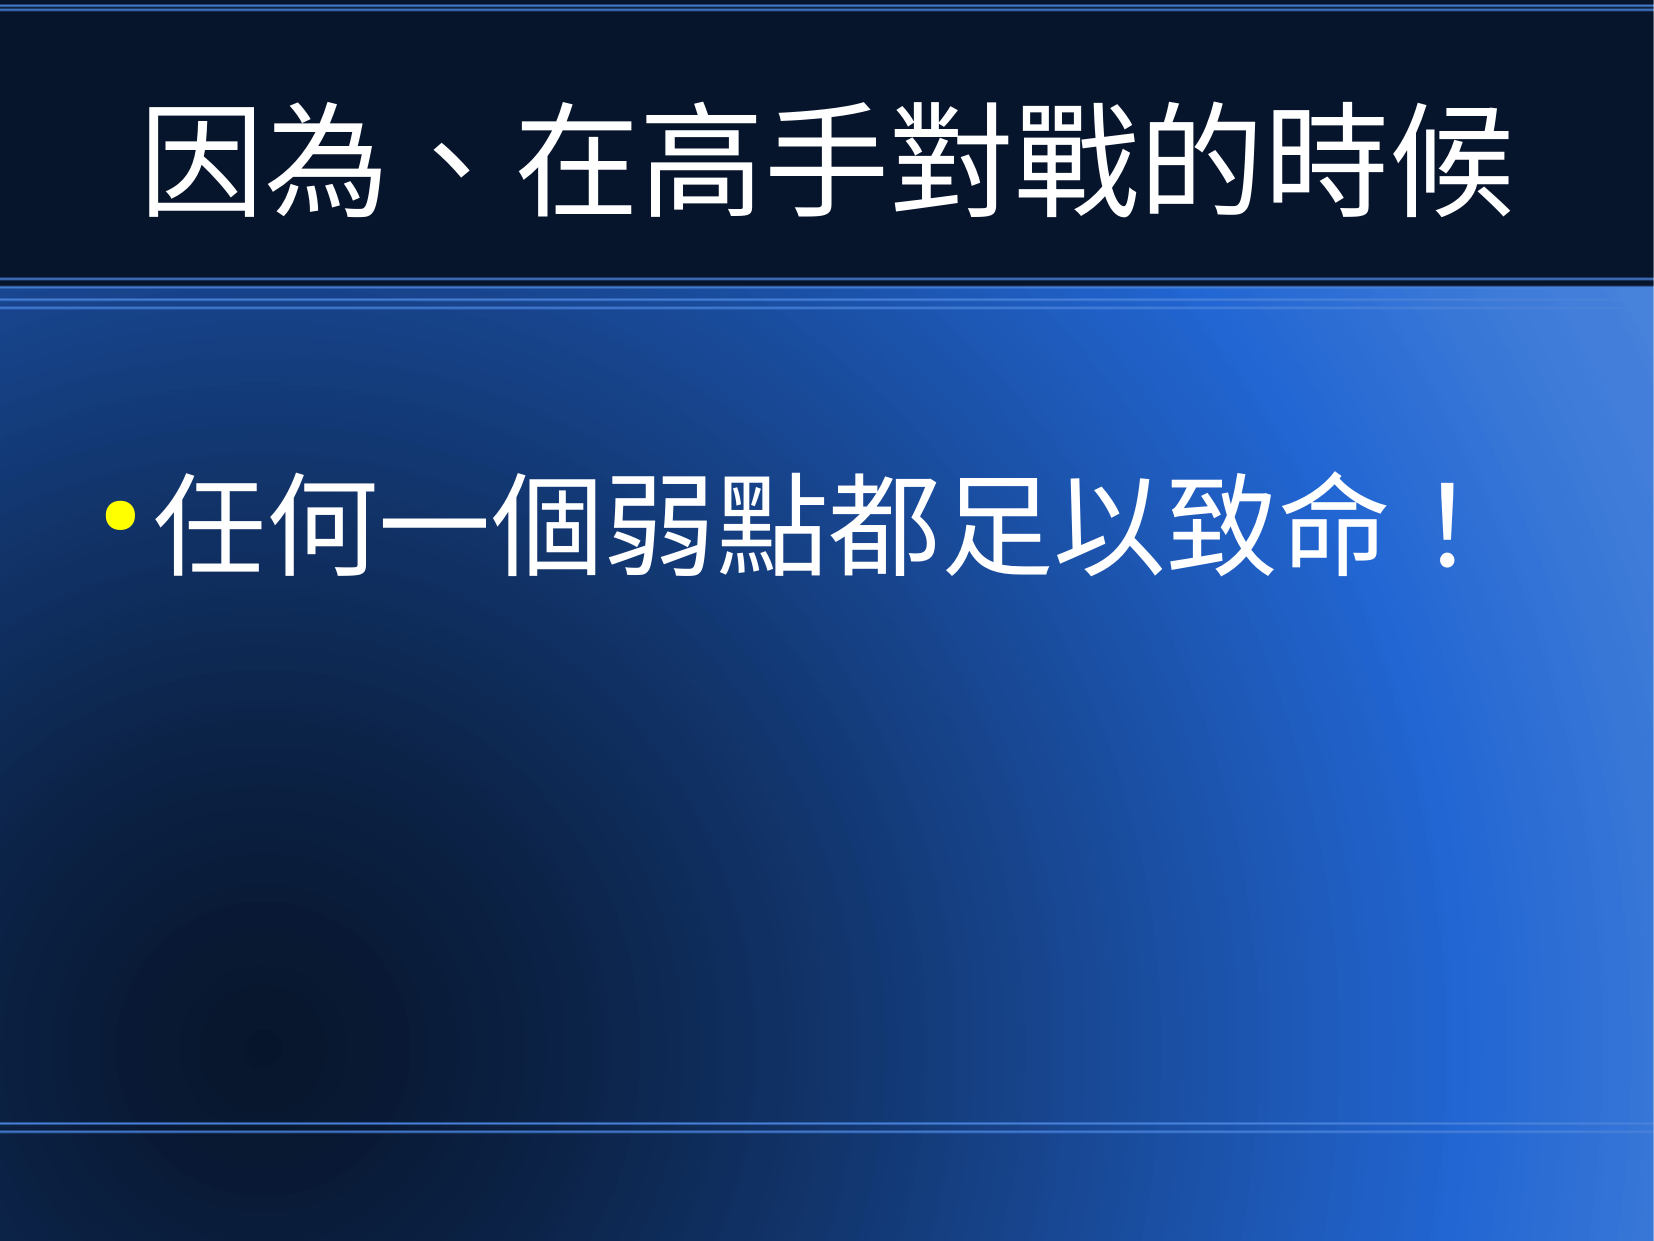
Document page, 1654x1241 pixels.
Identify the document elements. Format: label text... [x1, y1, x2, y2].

picture [0, 0, 1654, 1241]
list 任何一個弱點都足以致命！ [82, 355, 1571, 1241]
title 因為、在高手對戰的時候 [82, 49, 1571, 257]
